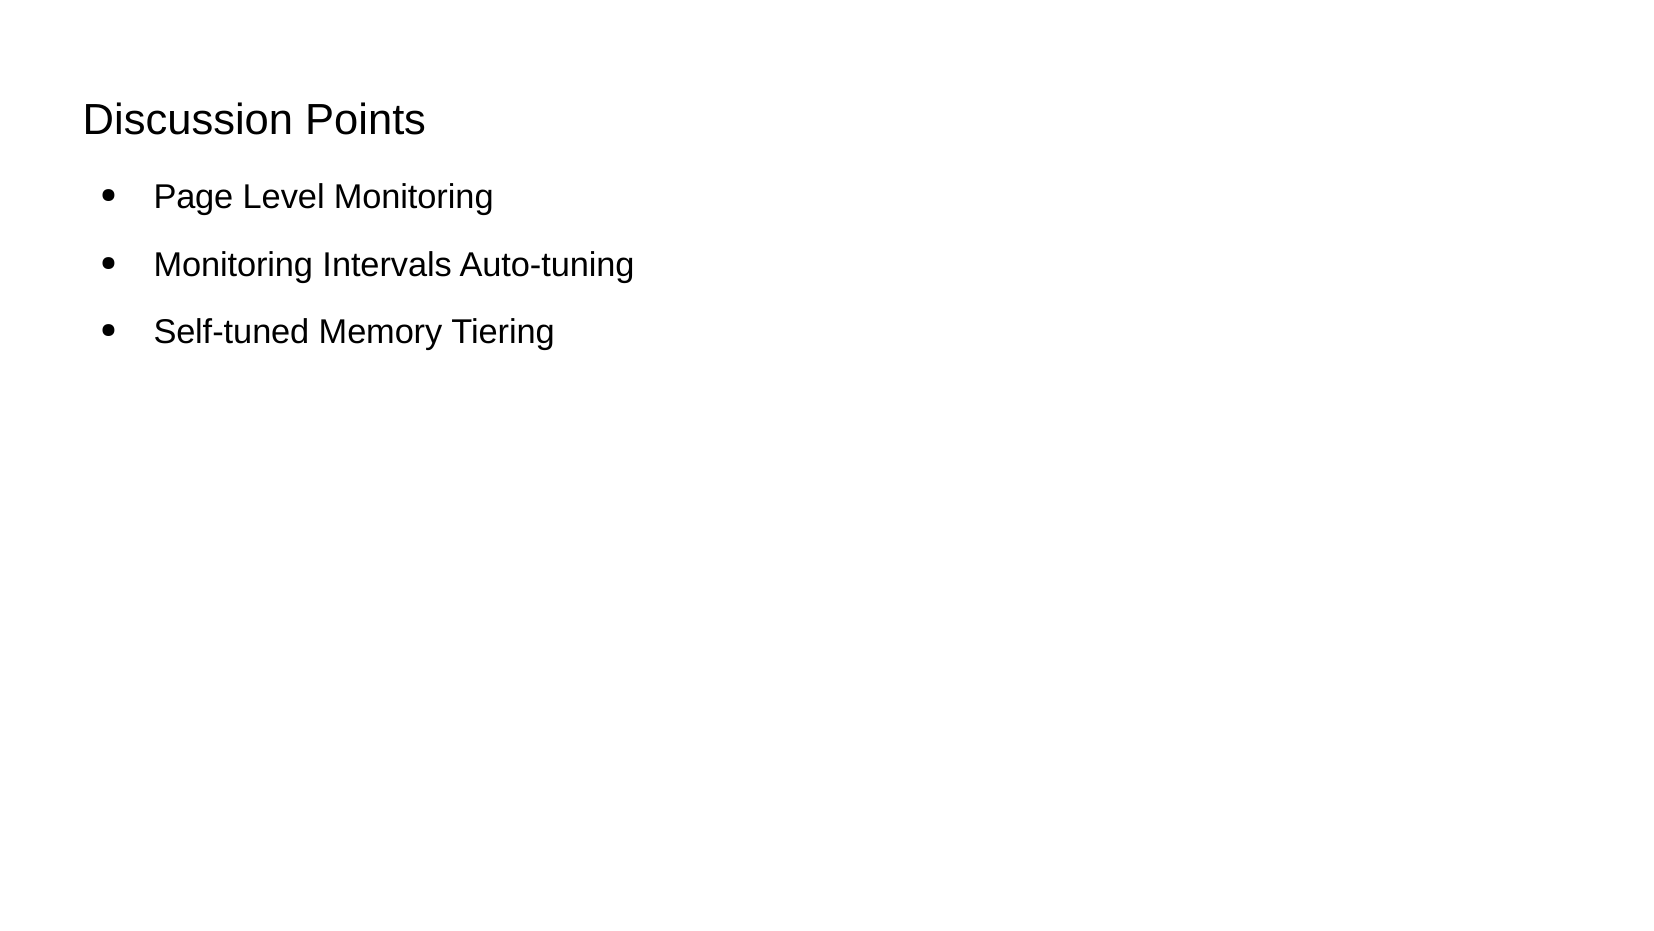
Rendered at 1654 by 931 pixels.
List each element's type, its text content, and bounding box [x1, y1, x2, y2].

title Discussion Points [82, 81, 1571, 157]
list Page Level Monitoring Monitoring Intervals Auto-tuning Self-tuned Memory Tiering [82, 177, 1571, 833]
